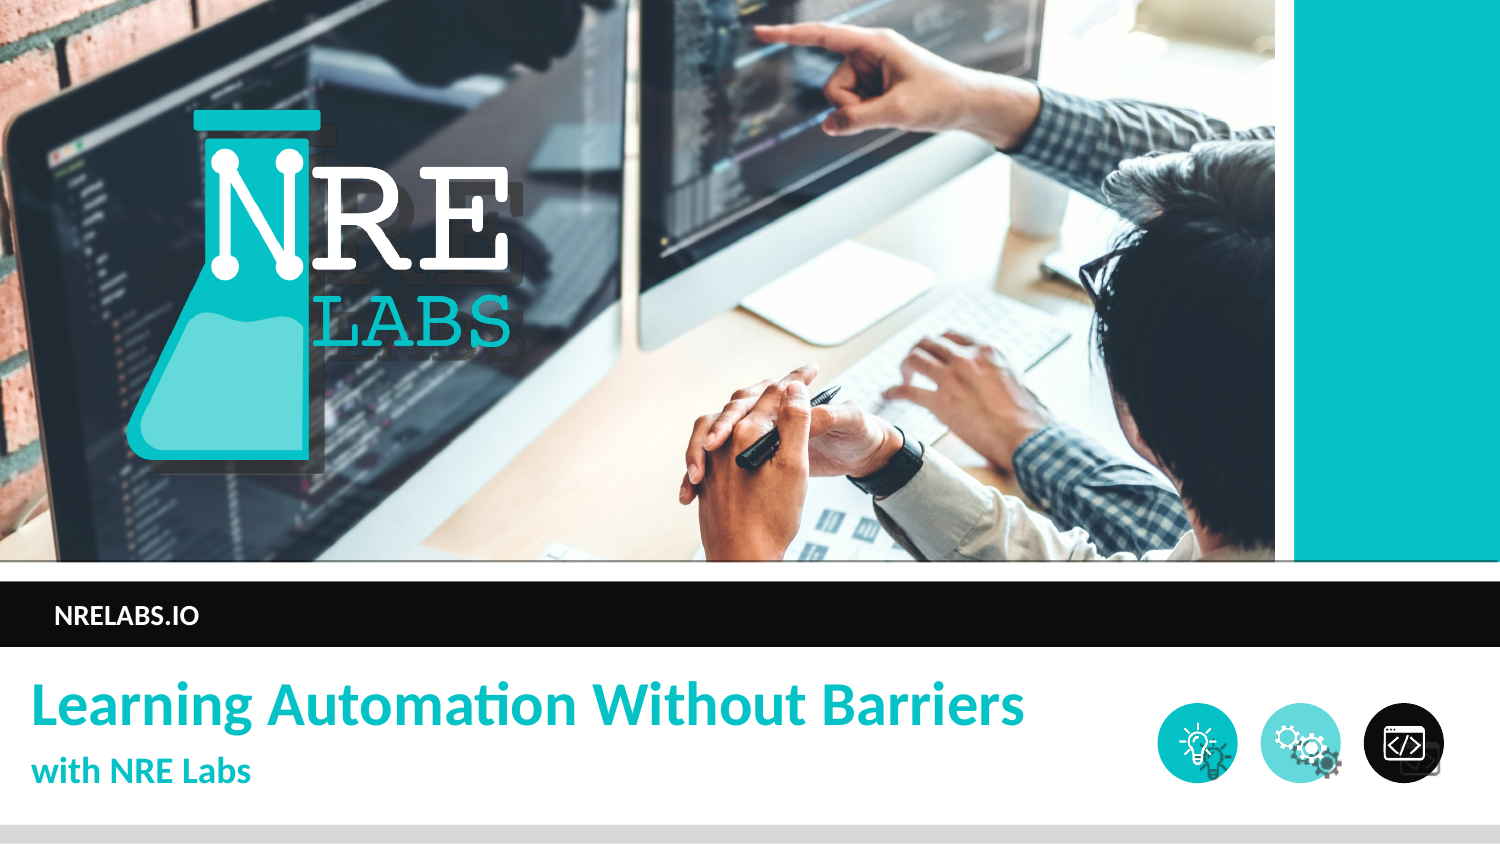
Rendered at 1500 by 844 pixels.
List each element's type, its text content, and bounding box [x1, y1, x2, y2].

picture [1269, 712, 1332, 775]
picture [0, 0, 1275, 562]
picture [1166, 712, 1229, 775]
picture [1376, 715, 1432, 771]
list Learning Automation Without Barriers with NRE Labs [19, 656, 1059, 786]
